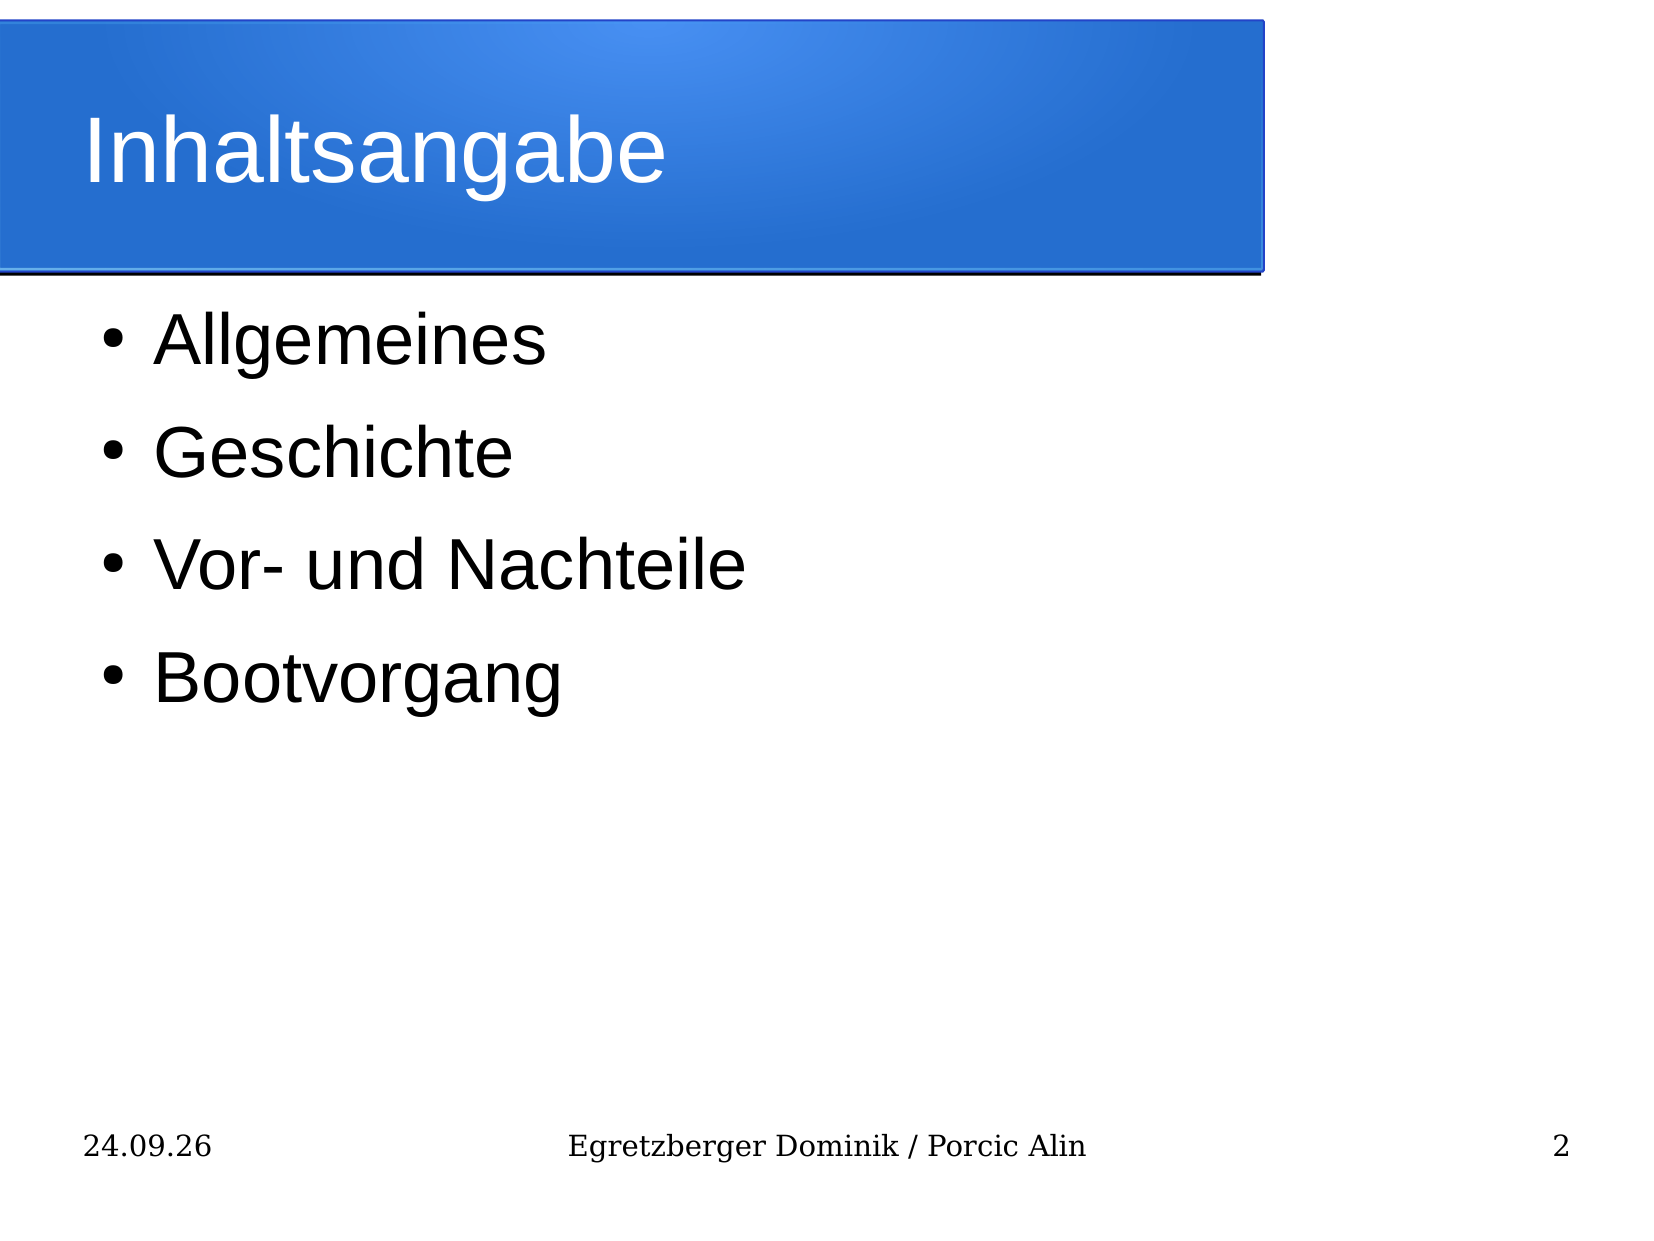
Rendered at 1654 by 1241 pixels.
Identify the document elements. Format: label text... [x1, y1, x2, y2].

list Allgemeines Geschichte Vor- und Nachteile Bootvorgang [82, 299, 1571, 1019]
title Inhaltsangabe [82, 47, 1235, 252]
